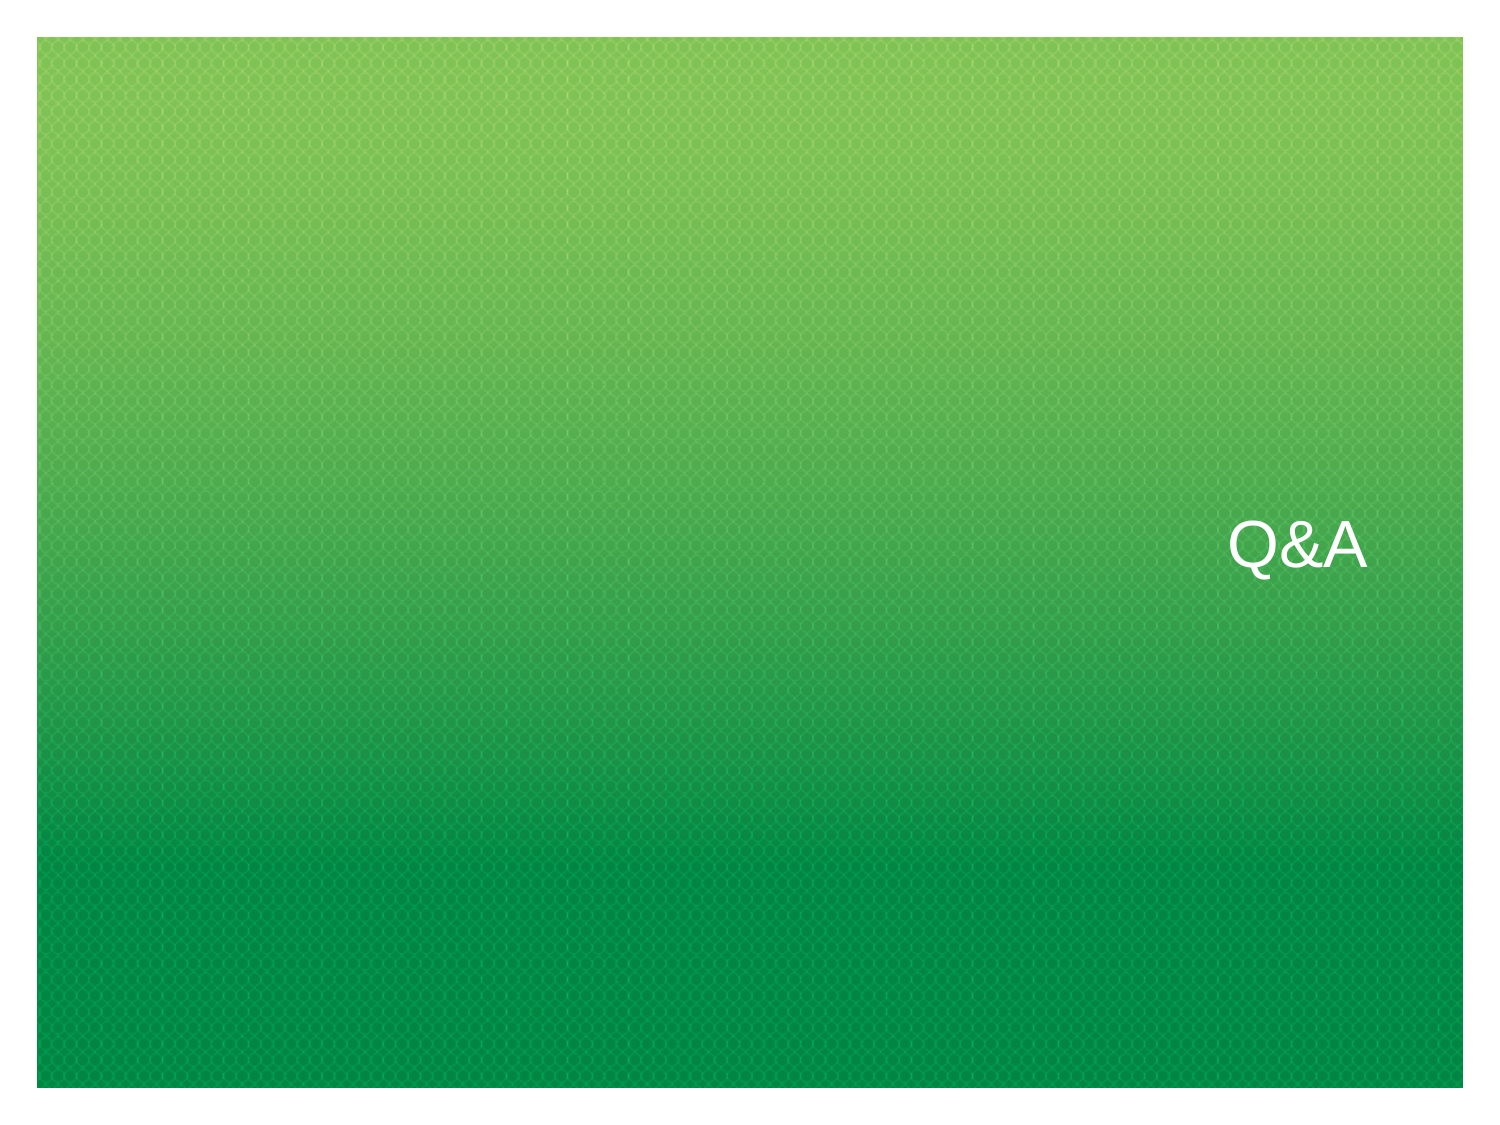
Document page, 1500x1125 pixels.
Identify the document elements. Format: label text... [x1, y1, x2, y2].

picture [37, 37, 1463, 1088]
title Q&A [135, 450, 1369, 638]
